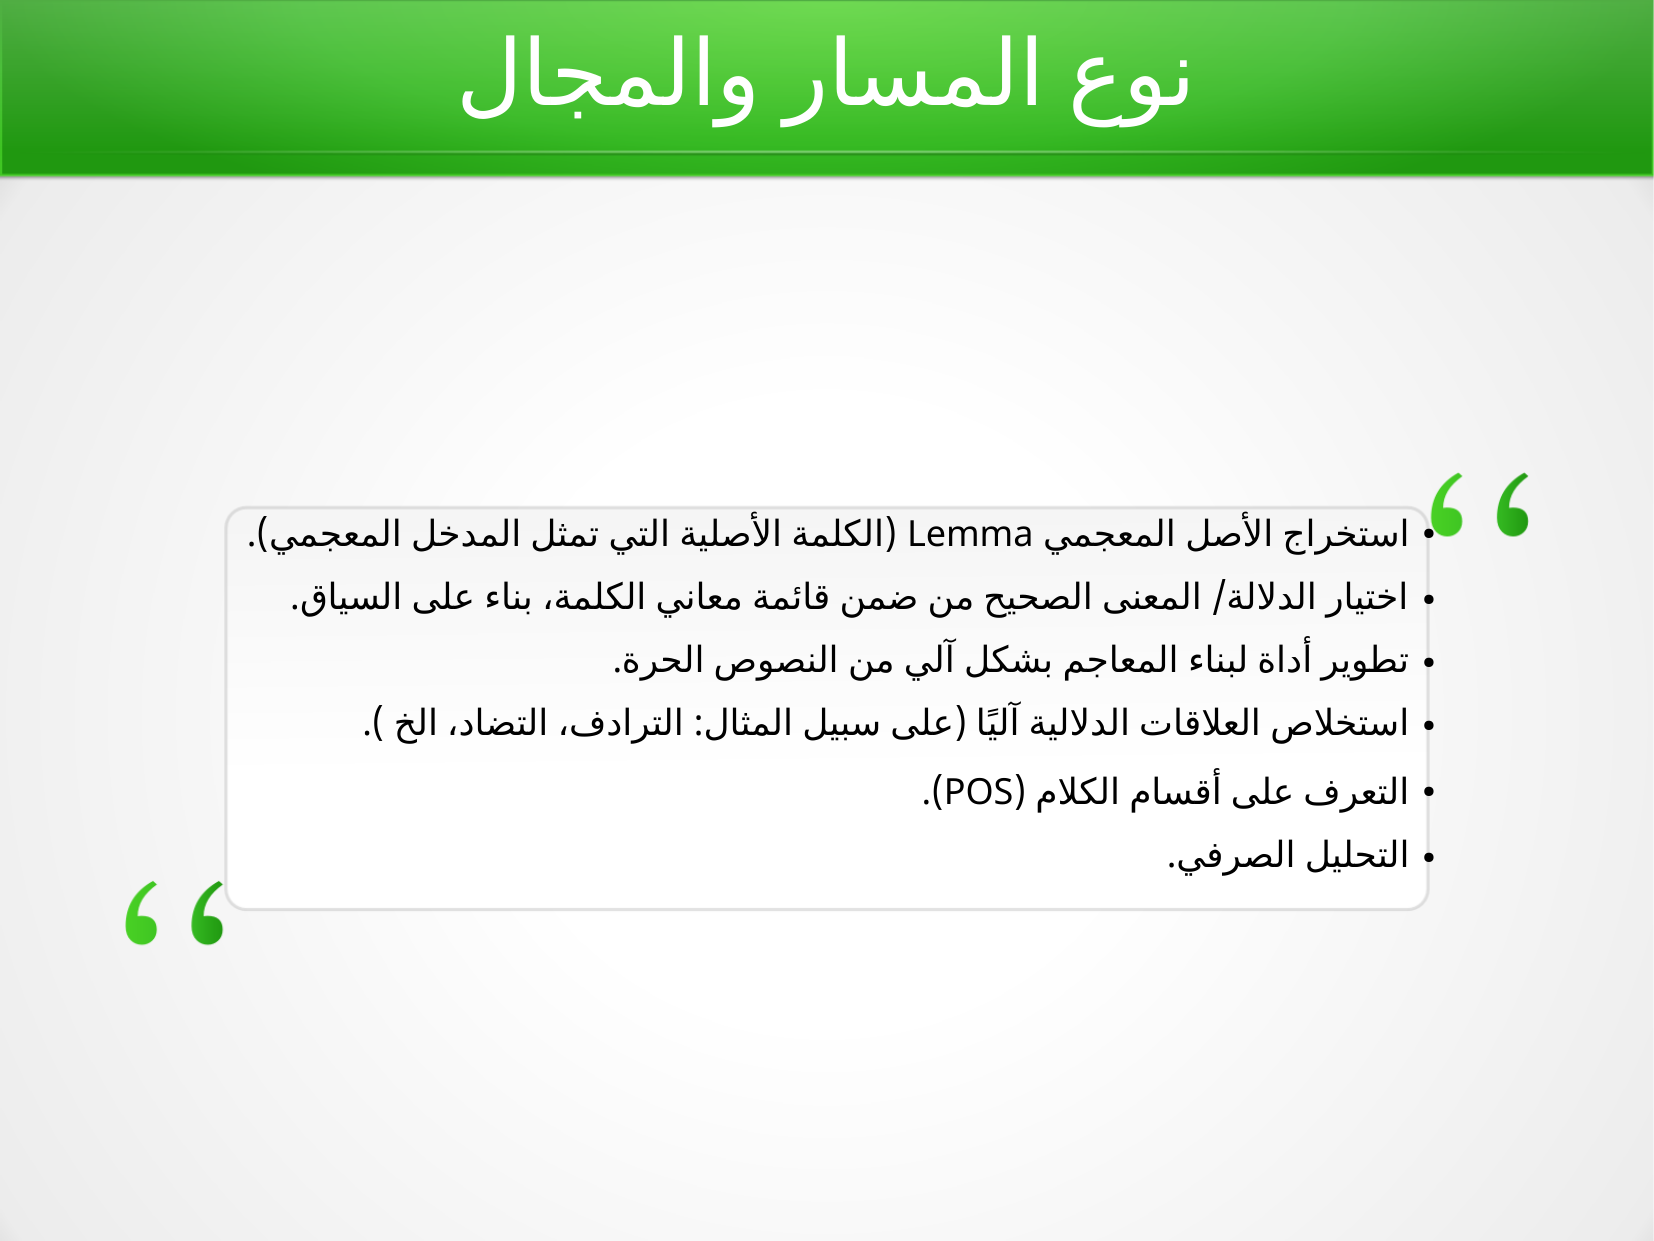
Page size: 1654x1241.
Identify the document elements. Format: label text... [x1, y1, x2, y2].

title نوع المسار والمجال [82, 11, 1571, 154]
picture [0, 0, 1654, 1241]
list استخراج الأصل المعجمي Lemma (الكلمة الأصلية التي تمثل المدخل المعجمي). اختيار الدلالة/ المعنى الصحيح من ضمن قائمة معاني الكلمة، بناء على السياق. تطوير أداة لبناء المعاجم بشكل آلي من النصوص الحرة. استخلاص العلاقات الدلالية آليًا (على سبيل المثال: الترادف، التضاد، الخ ). التعرف على أقسام الكلام (POS). التحليل الصرفي. [224, 507, 1430, 910]
